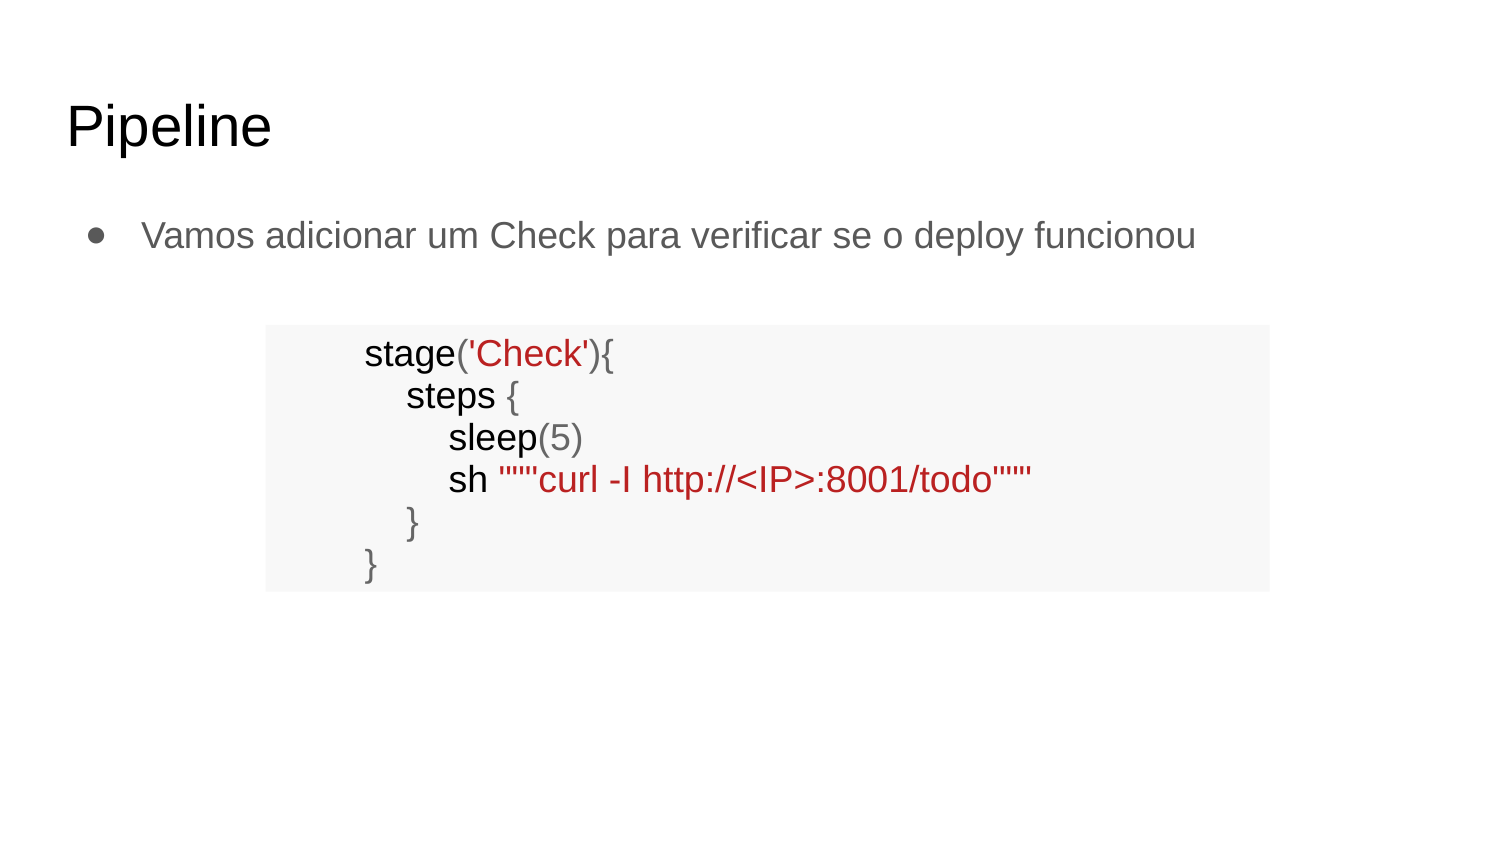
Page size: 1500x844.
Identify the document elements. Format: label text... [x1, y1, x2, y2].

title Pipeline [51, 72, 1449, 167]
list Vamos adicionar um Check para verificar se o deploy funcionou [51, 189, 1489, 750]
text_box stage('Check'){ steps { sleep(5) sh """curl -I http://<IP>:8001/todo""" } } [265, 324, 1270, 592]
